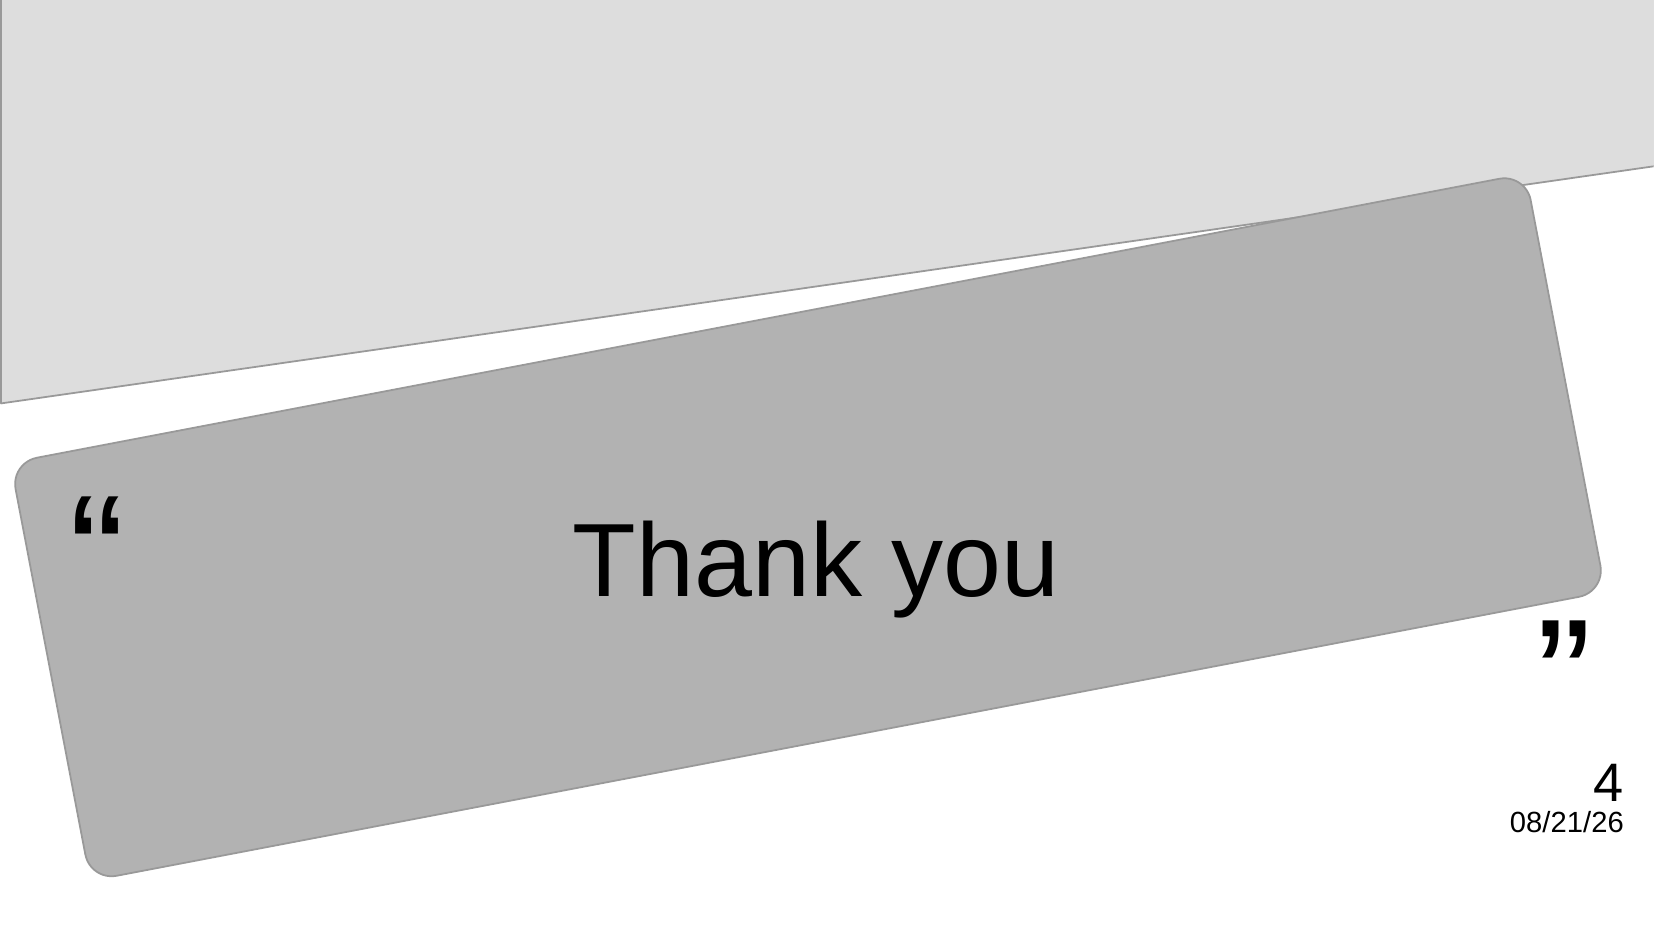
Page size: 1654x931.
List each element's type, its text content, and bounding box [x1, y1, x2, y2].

list Thank you [501, 501, 1093, 650]
